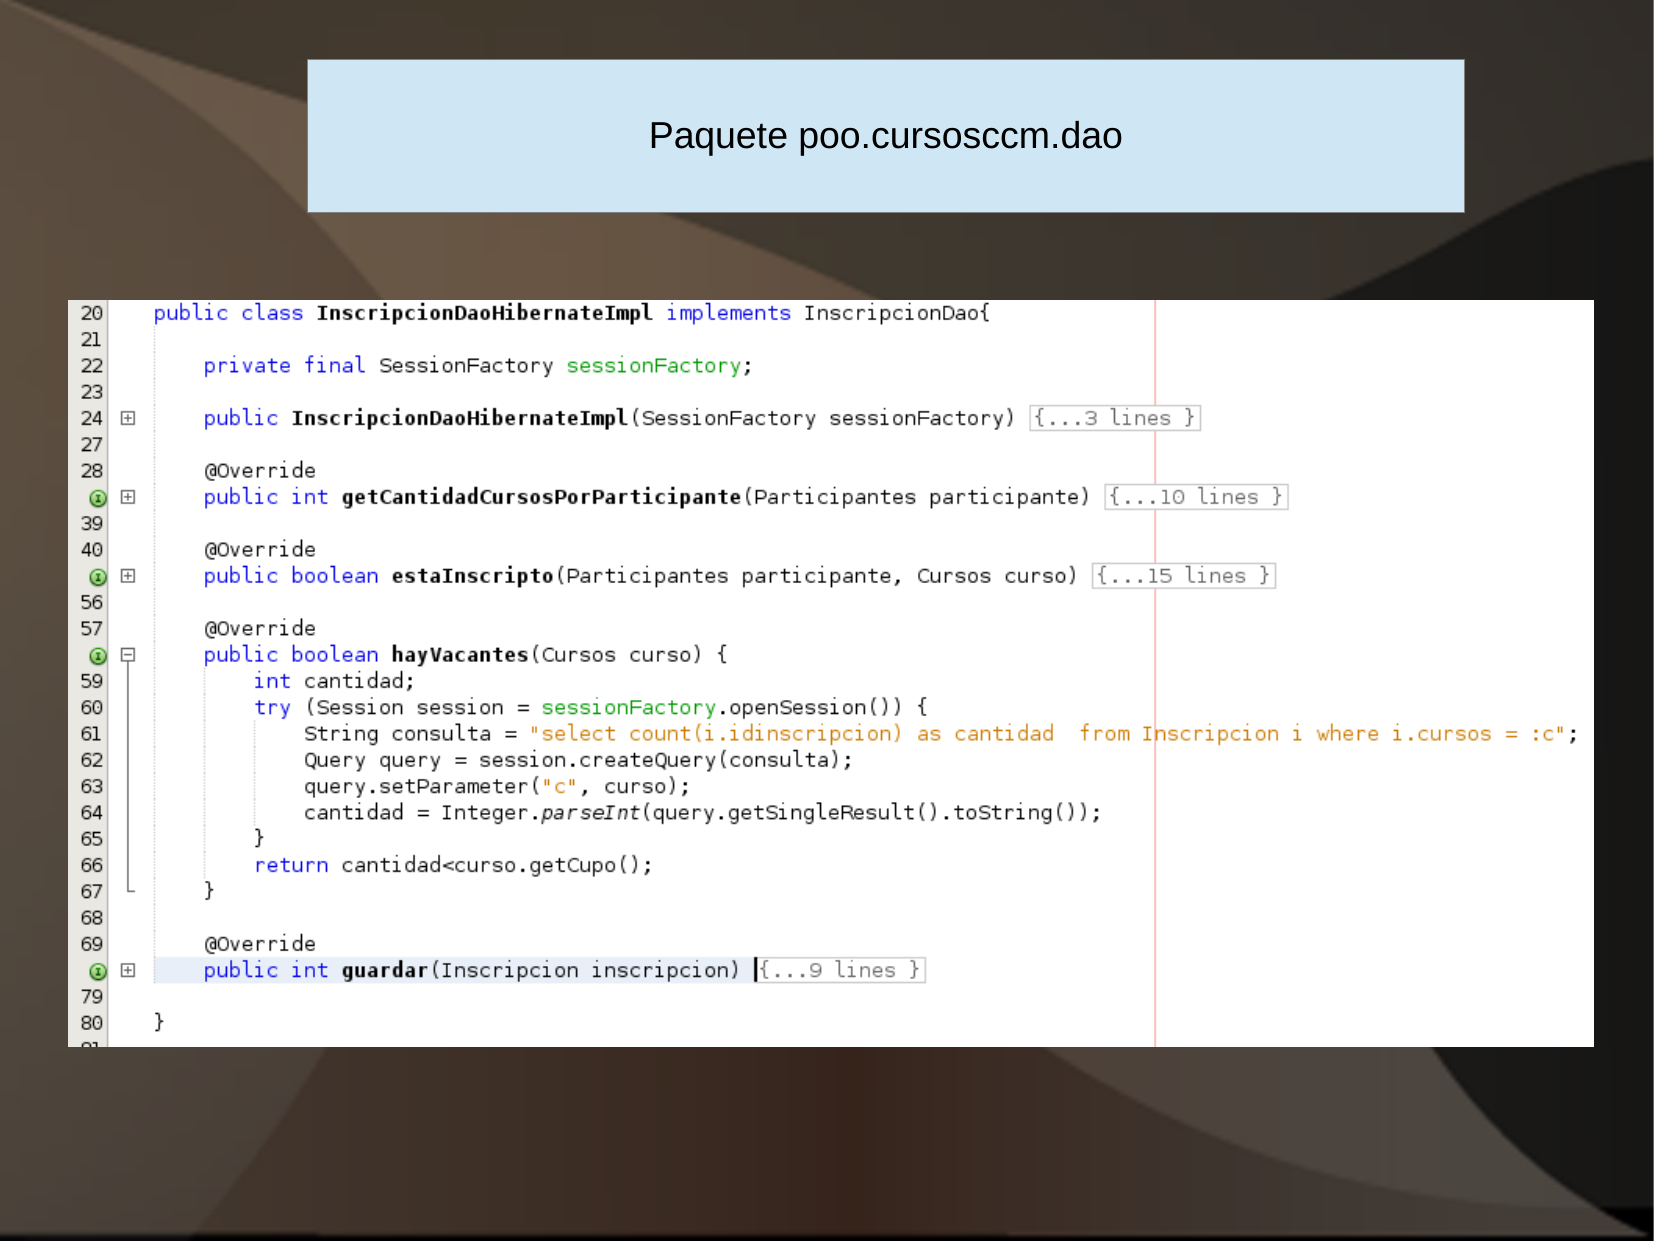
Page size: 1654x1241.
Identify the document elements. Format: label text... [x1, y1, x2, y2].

text_box Paquete poo.cursosccm.dao [307, 59, 1465, 213]
picture [0, 0, 1654, 1241]
